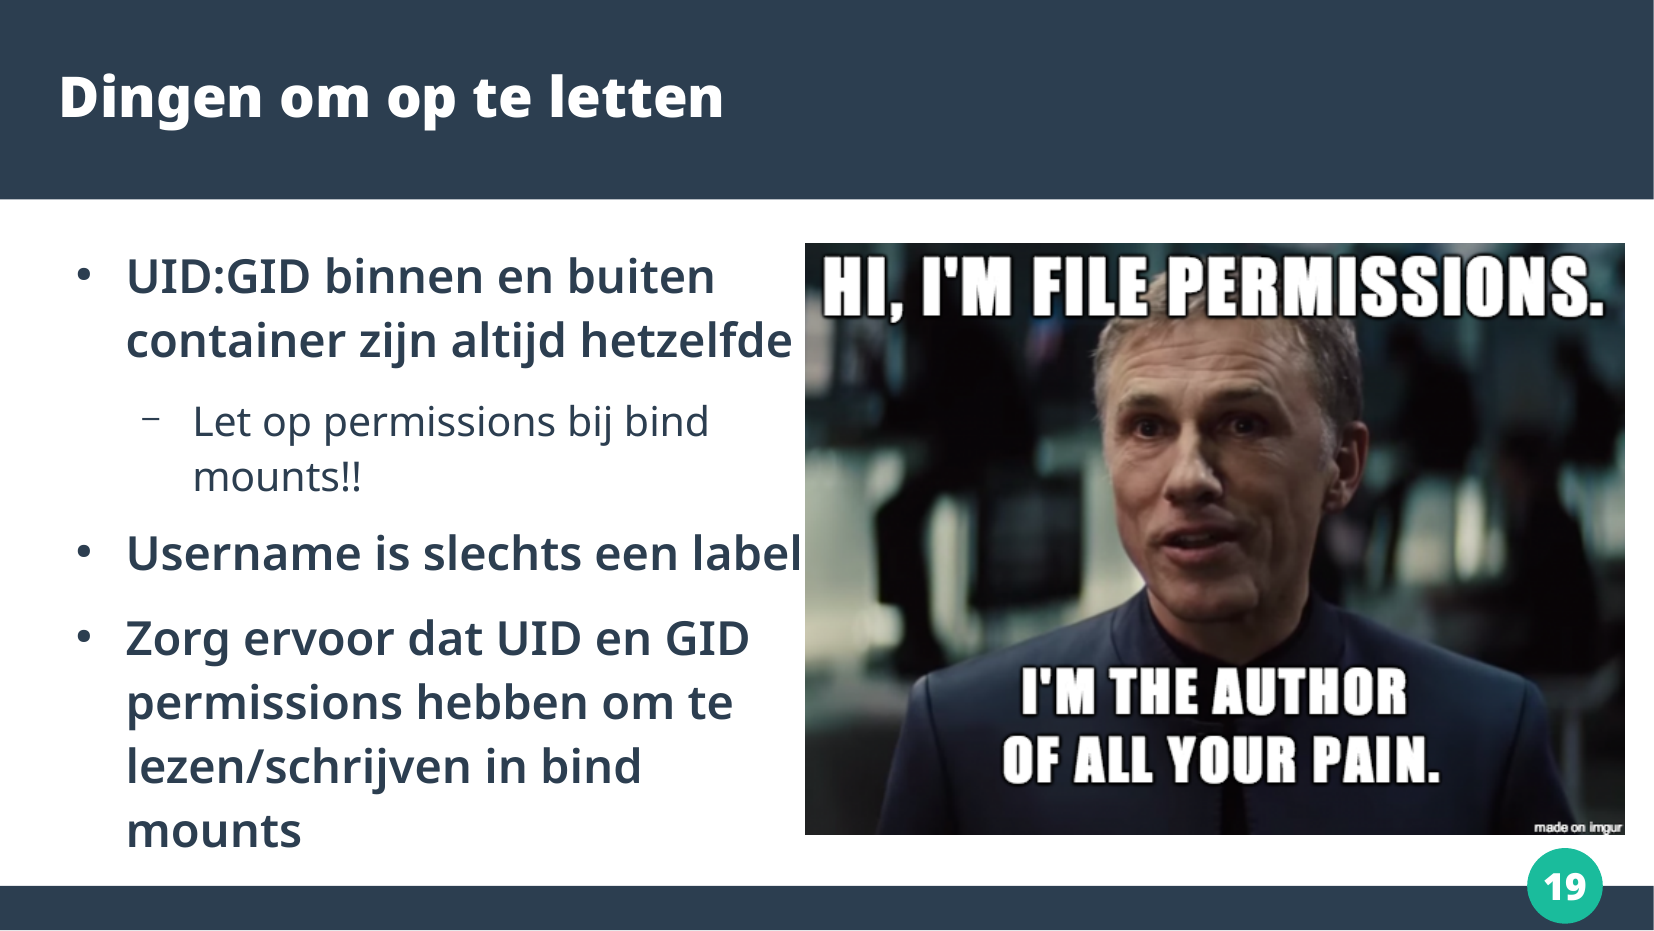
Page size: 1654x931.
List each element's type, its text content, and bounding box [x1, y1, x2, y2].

list UID:GID binnen en buiten container zijn altijd hetzelfde Let op permissions bij bind mounts!! Username is slechts een label Zorg ervoor dat UID en GID permissions hebben om te lezen/schrijven in bind mounts [59, 243, 827, 864]
picture [805, 243, 1625, 835]
title Dingen om op te letten [59, 37, 1595, 156]
